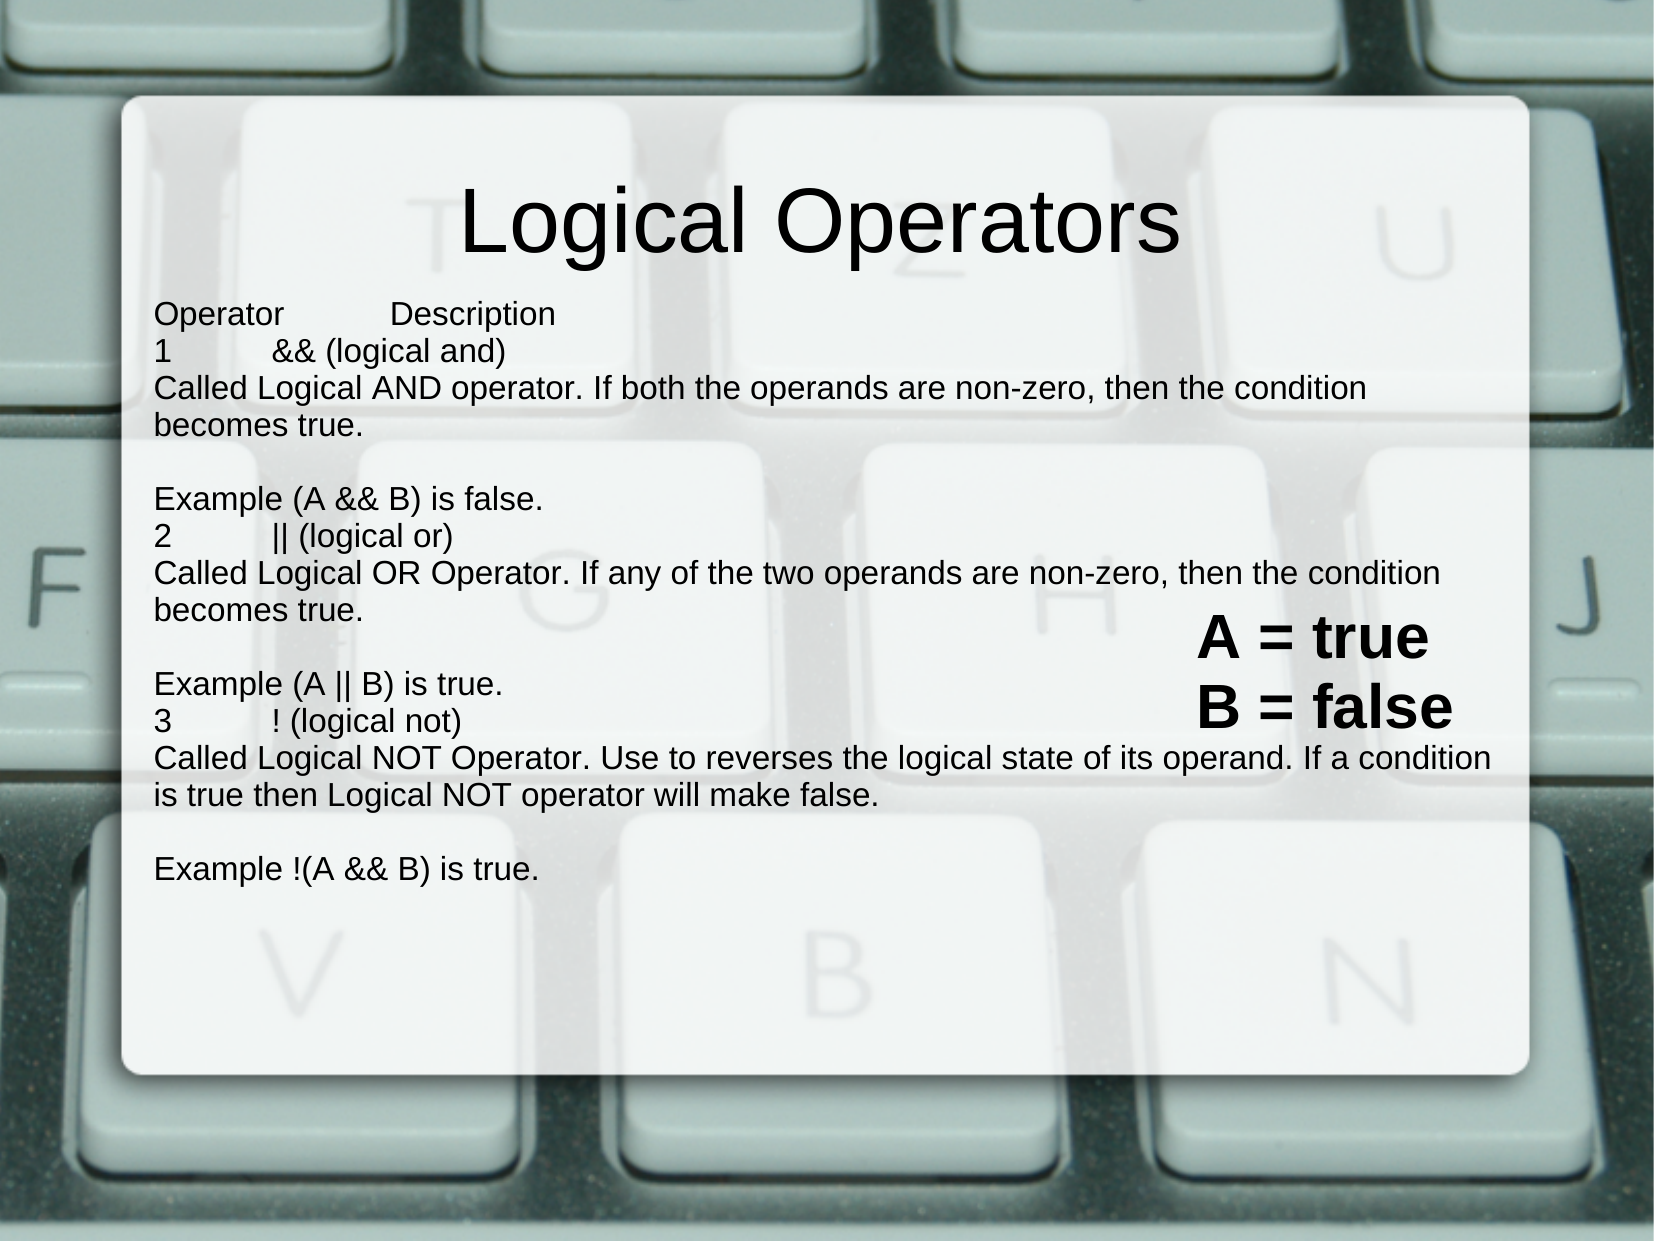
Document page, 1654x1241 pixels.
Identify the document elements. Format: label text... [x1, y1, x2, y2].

text_box Operator Description 1 && (logical and) Called Logical AND operator. If both the operands are non-zero, then the condition becomes true. Example (A && B) is false. 2 || (logical or) Called Logical OR Operator. If any of the two operands are non-zero, then the condition becomes true. Example (A || B) is true. 3 ! (logical not) Called Logical NOT Operator. Use to reverses the logical state of its operand. If a condition is true then Logical NOT operator will make false. Example !(A && B) is true. [153, 295, 1654, 1188]
picture [0, 0, 1654, 1241]
title Logical Operators [135, 117, 1506, 325]
text_box A = true B = false [1196, 602, 1455, 746]
